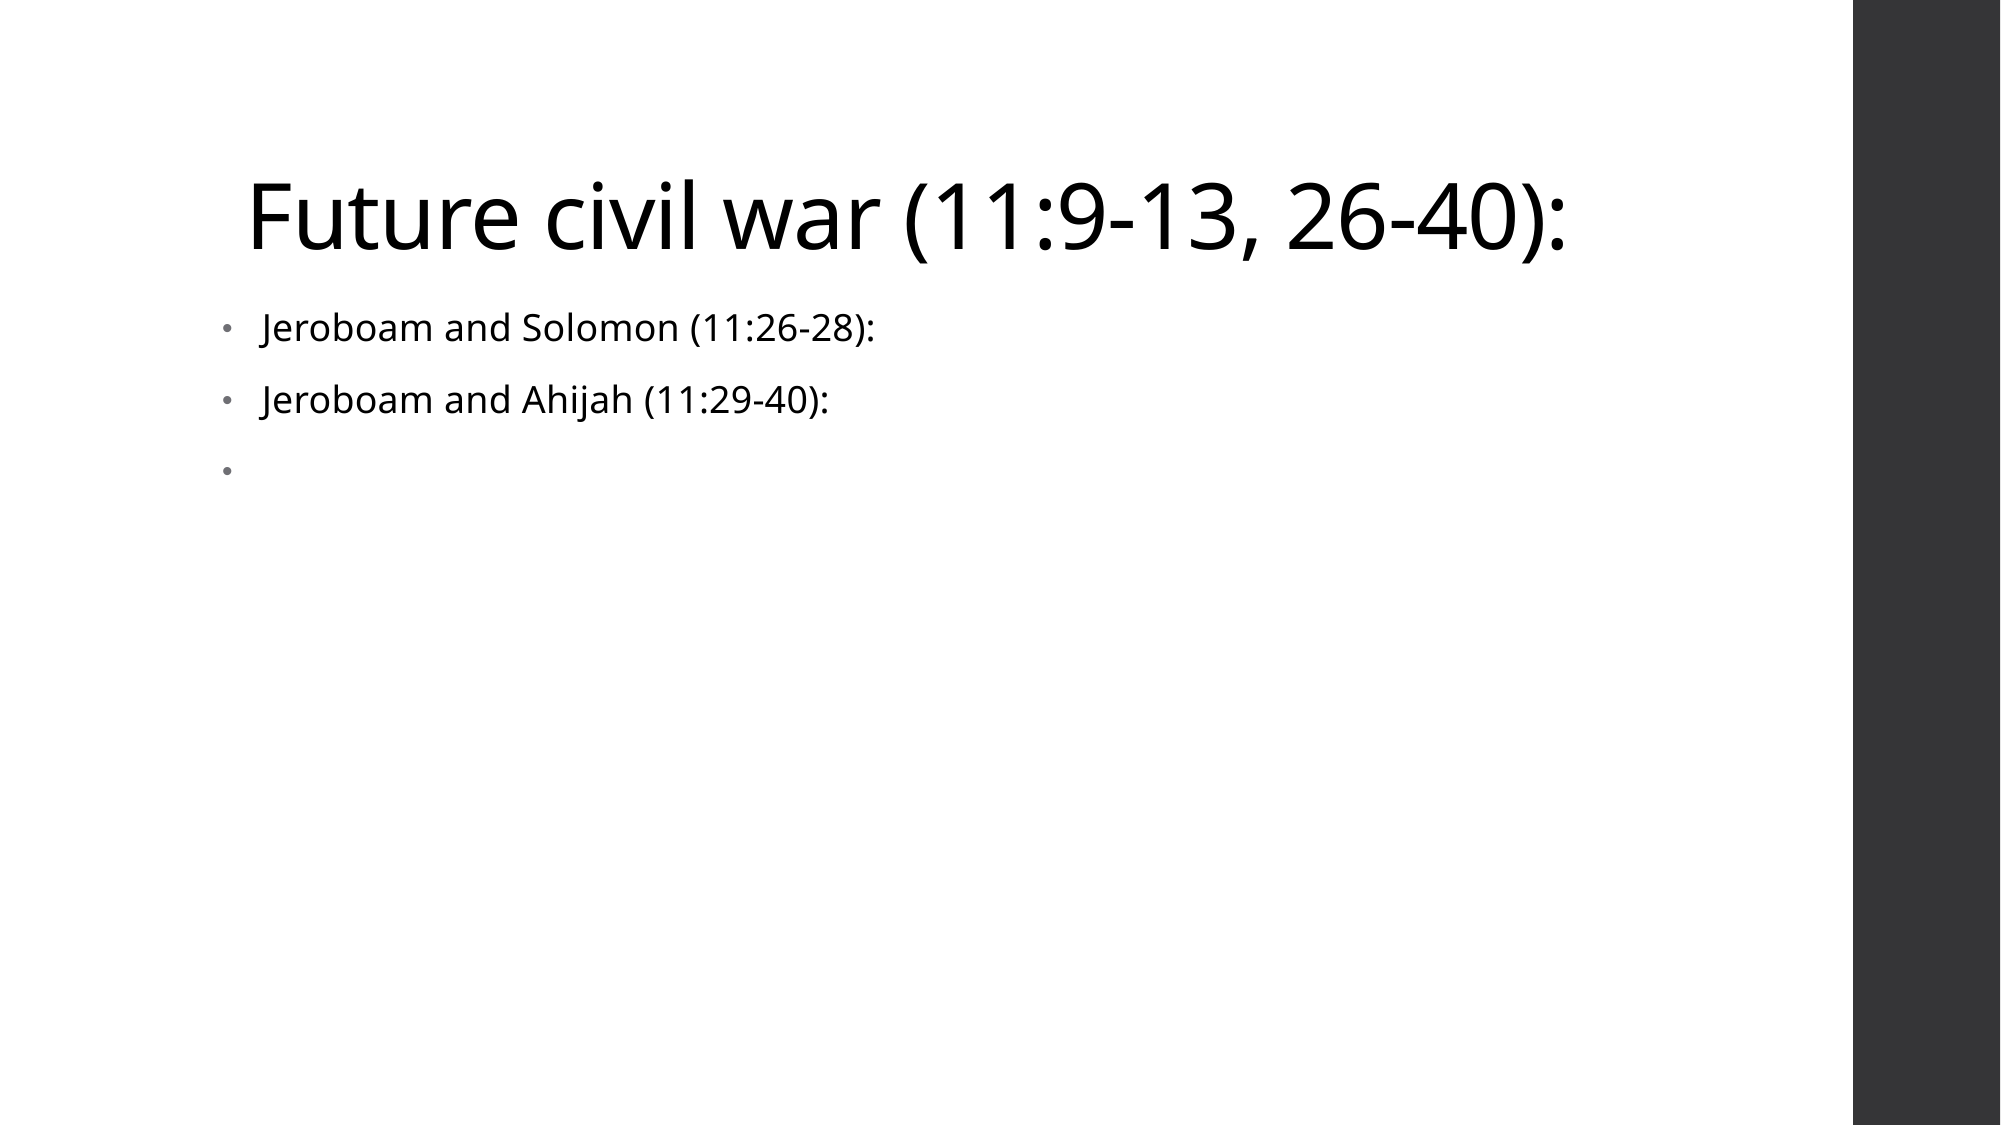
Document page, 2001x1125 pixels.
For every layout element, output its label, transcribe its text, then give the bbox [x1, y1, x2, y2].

title Future civil war (11:9-13, 26-40): [206, 60, 1797, 278]
list Jeroboam and Solomon (11:26-28): Jeroboam and Ahijah (11:29-40): [206, 299, 1617, 1014]
